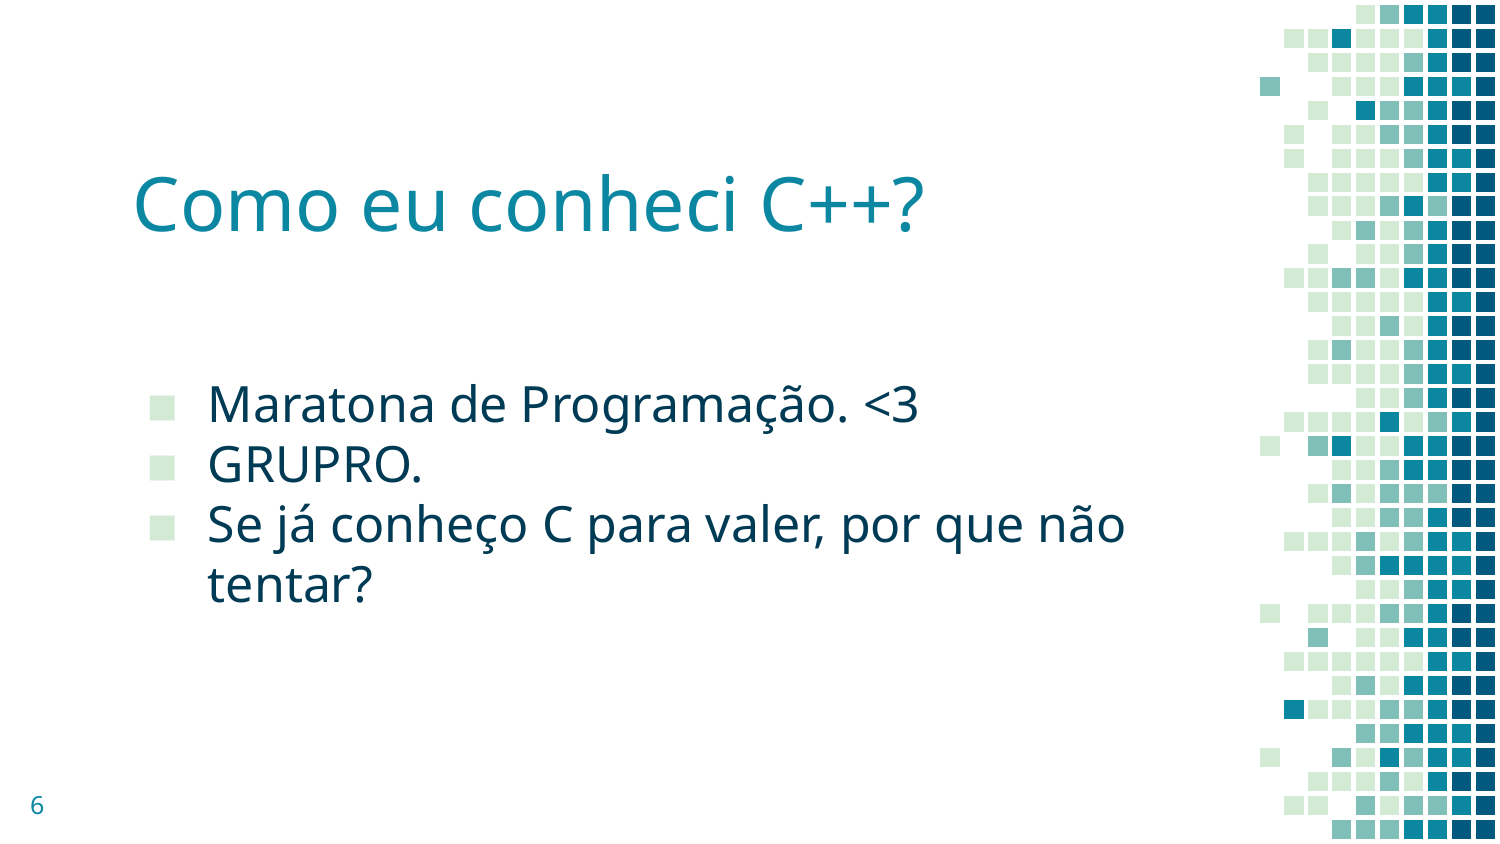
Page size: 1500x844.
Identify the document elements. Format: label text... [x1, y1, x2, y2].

slide_number <number> [15, 774, 105, 839]
list Maratona de Programação. <3 GRUPRO. Se já conheço C para valer, por que não tentar? [117, 284, 1227, 774]
title Como eu conheci C++? [117, 121, 1227, 262]
